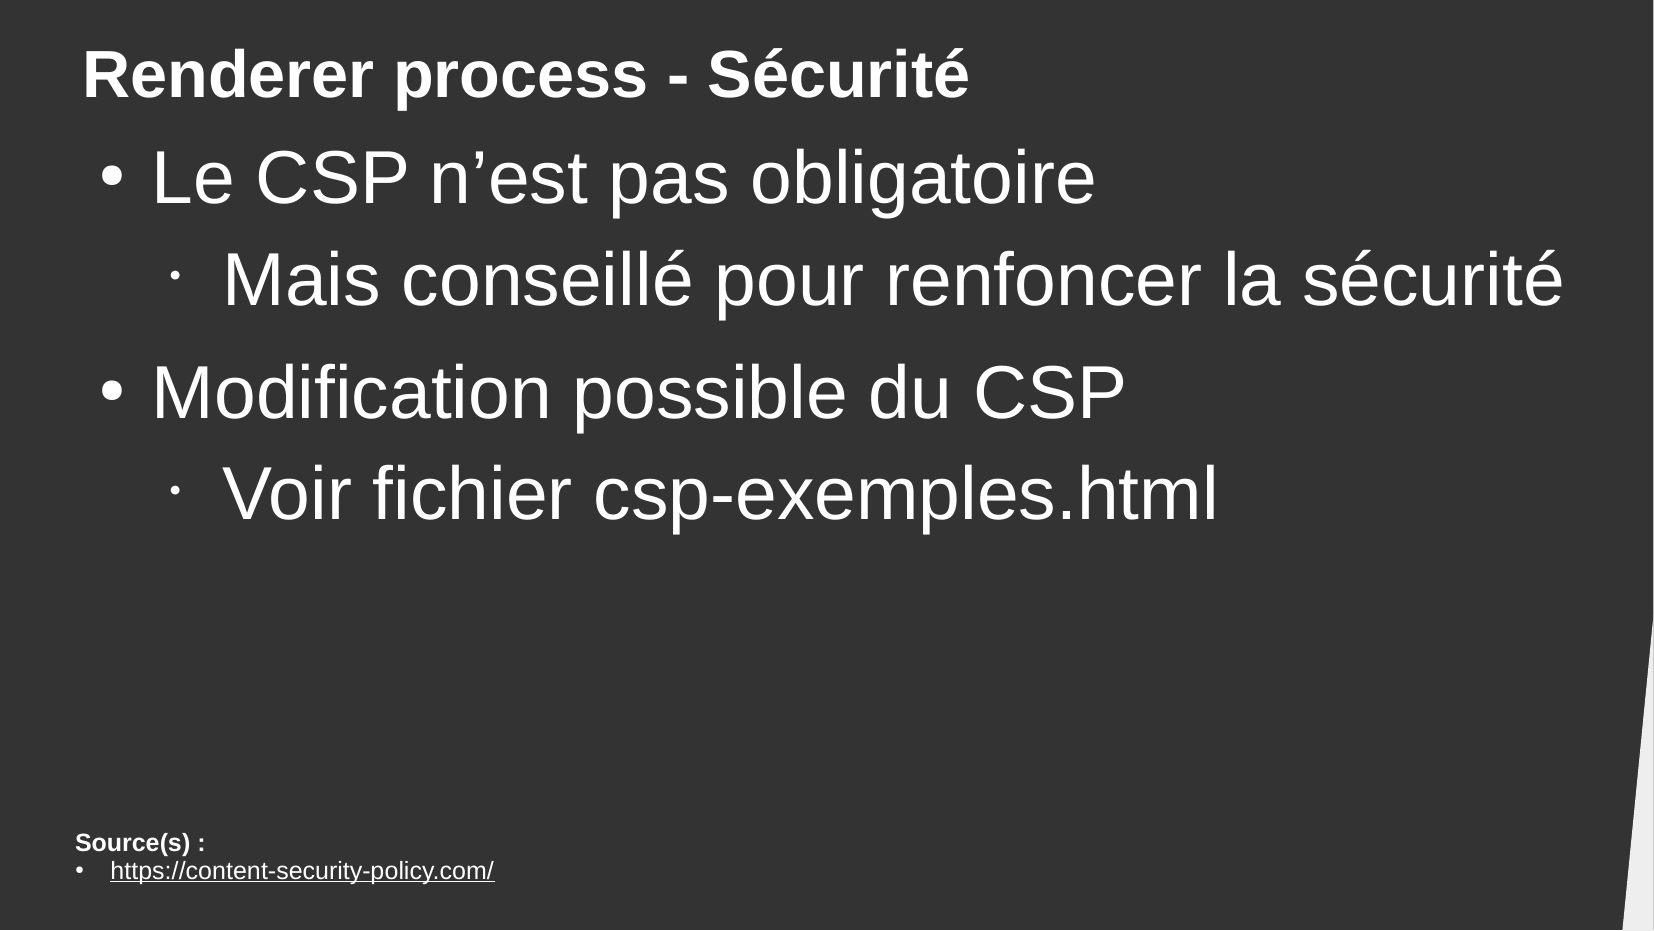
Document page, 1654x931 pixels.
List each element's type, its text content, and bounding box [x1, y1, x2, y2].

text_box Source(s) : https://content-security-policy.com/ [60, 821, 1546, 931]
title Renderer process - Sécurité [82, 37, 1571, 112]
text_box [1622, 609, 1654, 931]
list Le CSP n’est pas obligatoire Mais conseillé pour renfoncer la sécurité Modification possible du CSP Voir fichier csp-exemples.html [80, 135, 1619, 798]
